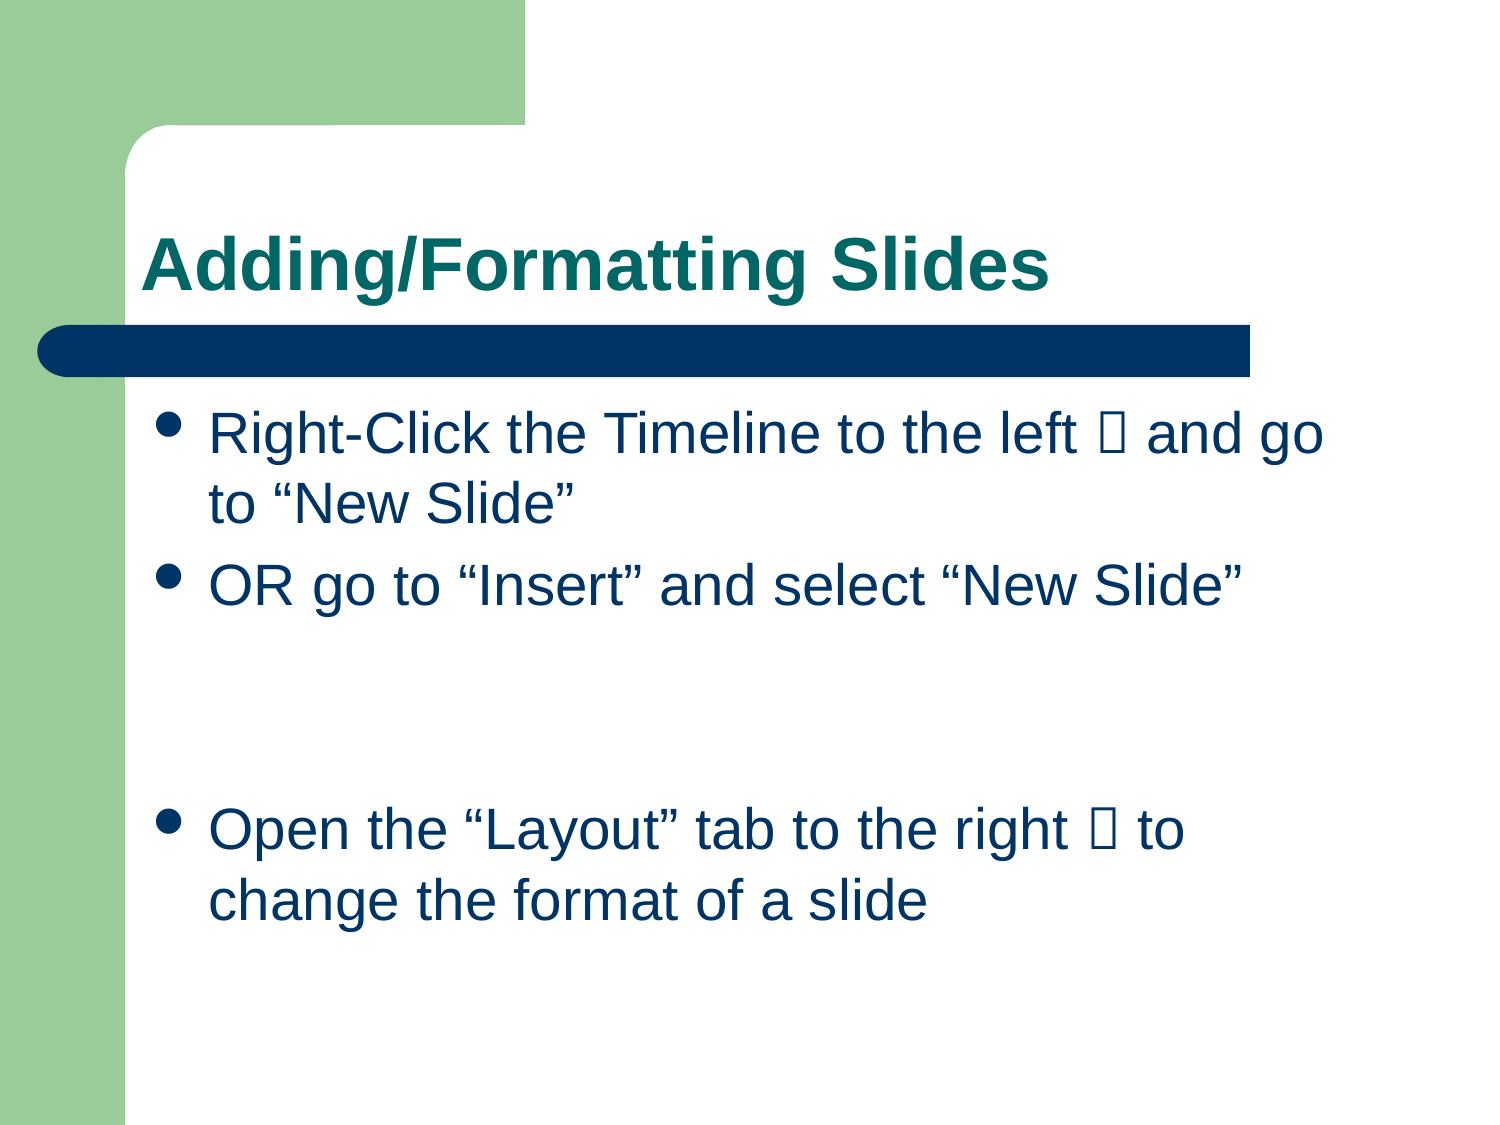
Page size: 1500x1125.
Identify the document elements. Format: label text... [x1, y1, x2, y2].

title Adding/Formatting Slides [125, 125, 1425, 313]
list Right-Click the Timeline to the left  and go to “New Slide” OR go to “Insert” and select “New Slide” Open the “Layout” tab to the right  to change the format of a slide [137, 387, 1400, 999]
